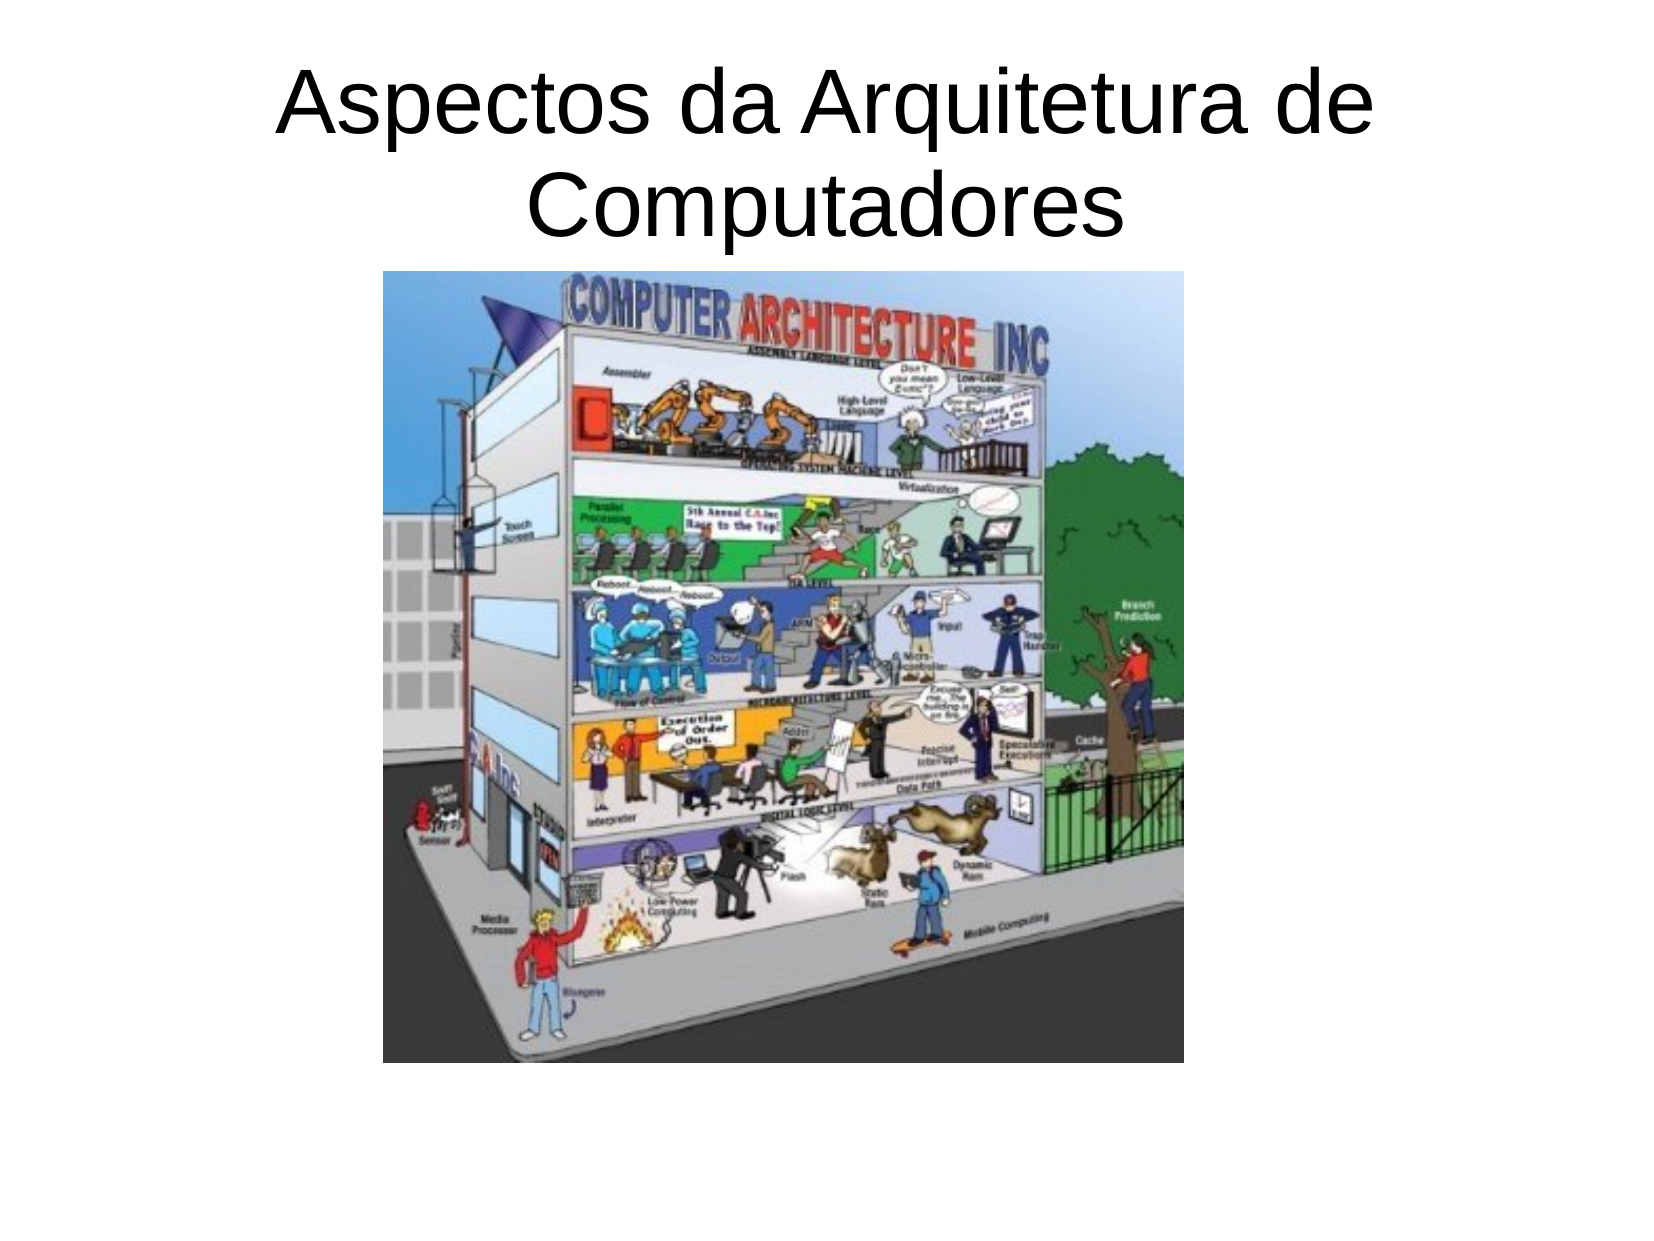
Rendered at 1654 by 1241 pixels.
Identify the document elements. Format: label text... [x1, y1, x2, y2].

picture [383, 271, 1184, 1063]
title Aspectos da Arquitetura de Computadores [82, 49, 1571, 257]
